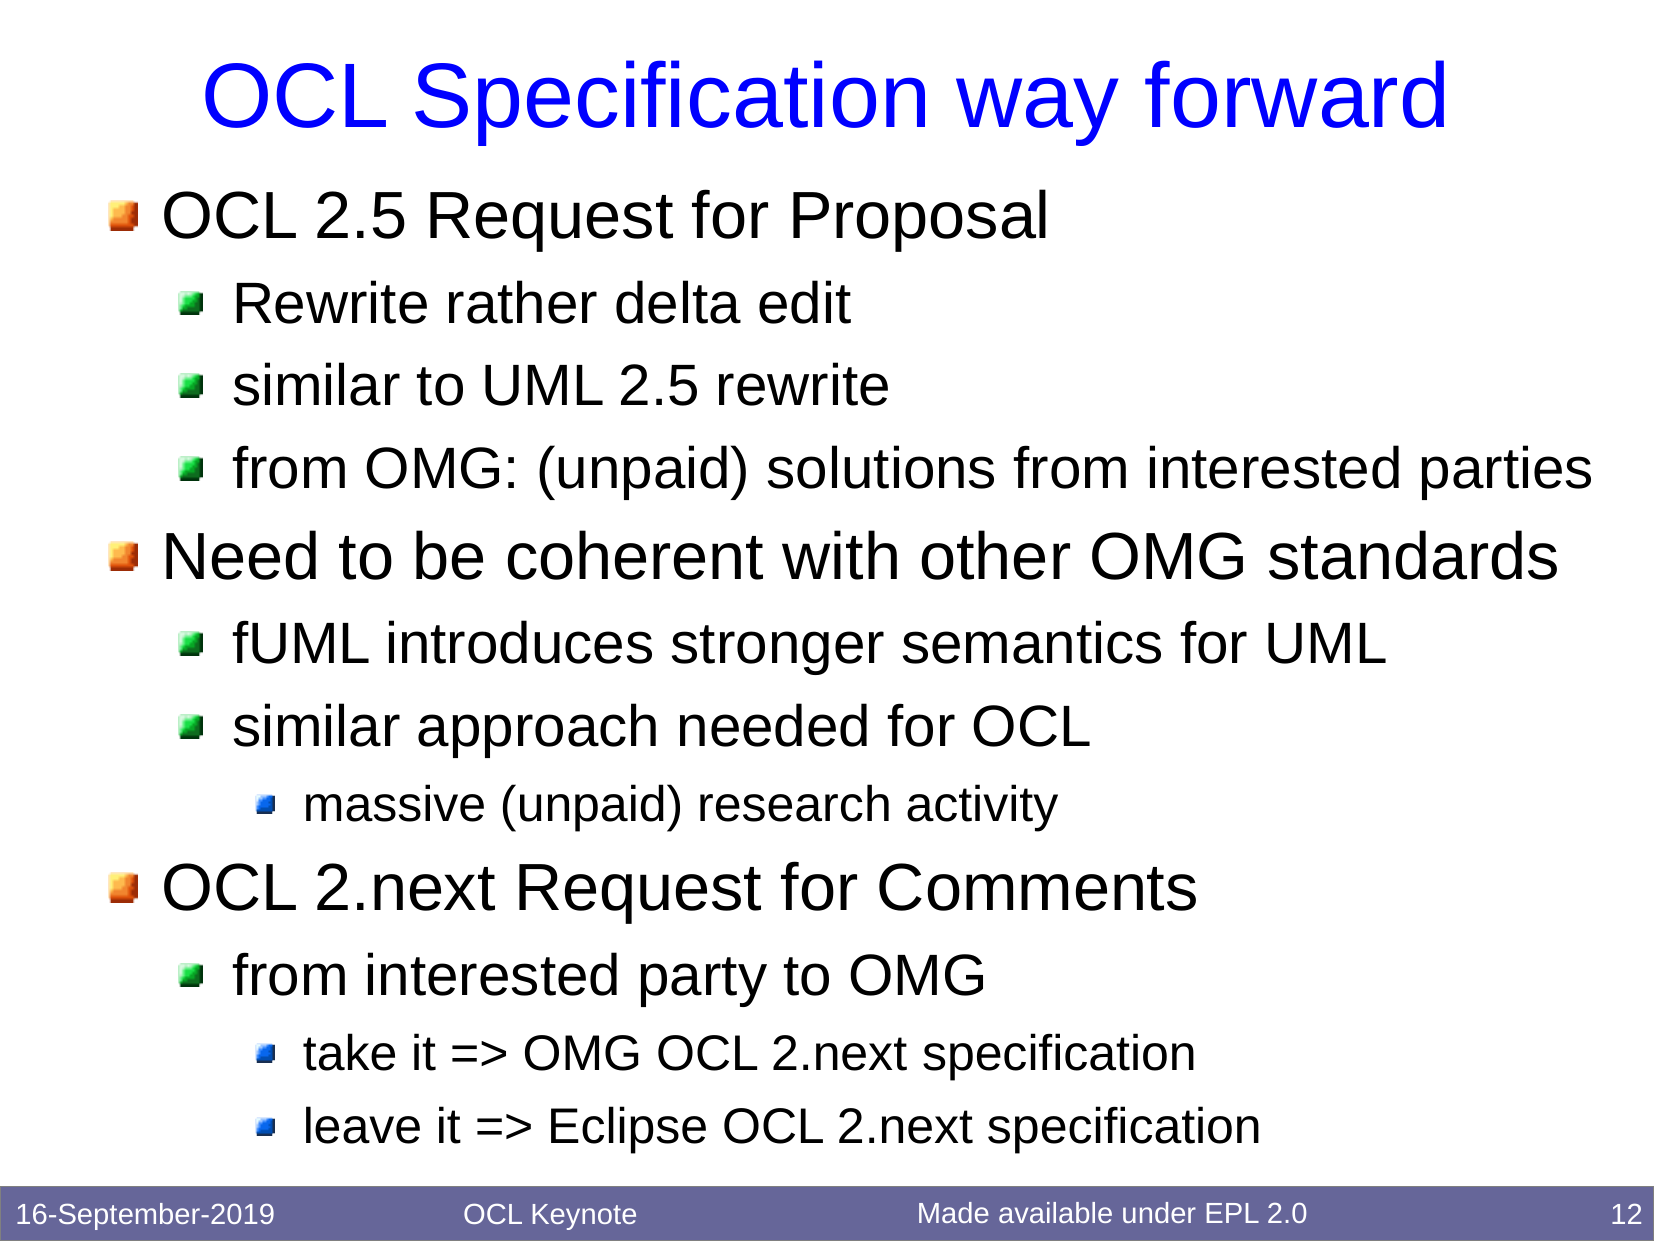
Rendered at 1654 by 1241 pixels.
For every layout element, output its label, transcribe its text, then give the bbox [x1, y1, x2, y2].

title OCL Specification way forward [82, 44, 1571, 148]
list OCL 2.5 Request for Proposal Rewrite rather delta edit similar to UML 2.5 rewrite from OMG: (unpaid) solutions from interested parties Need to be coherent with other OMG standards fUML introduces stronger semantics for UML similar approach needed for OCL massive (unpaid) research activity OCL 2.next Request for Comments from interested party to OMG take it => OMG OCL 2.next specification leave it => Eclipse OCL 2.next specification [90, 177, 1634, 1162]
